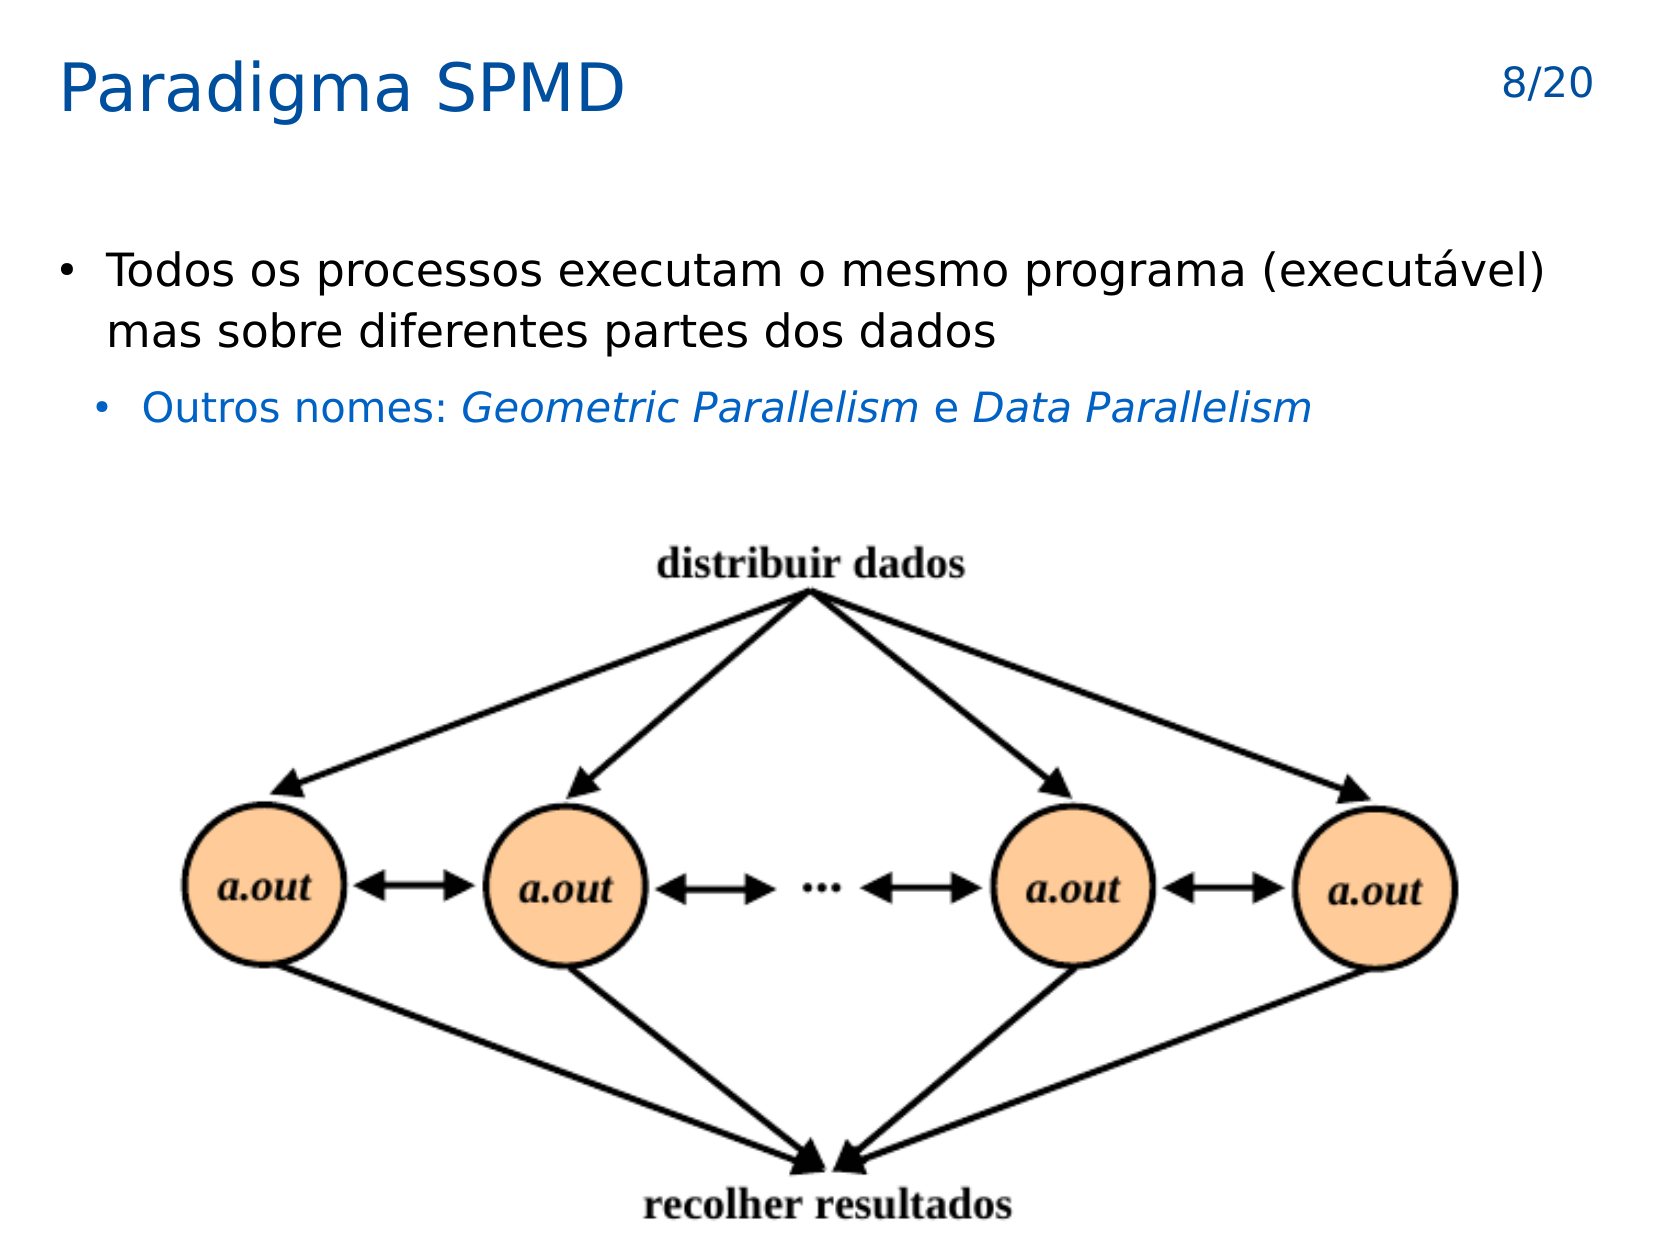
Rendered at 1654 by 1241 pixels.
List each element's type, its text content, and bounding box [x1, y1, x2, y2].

title Paradigma SPMD [59, 29, 1625, 148]
picture [161, 543, 1472, 1241]
list Todos os processos executam o mesmo programa (executável) mas sobre diferentes partes dos dados Outros nomes: Geometric Parallelism e Data Parallelism [59, 236, 1595, 1211]
